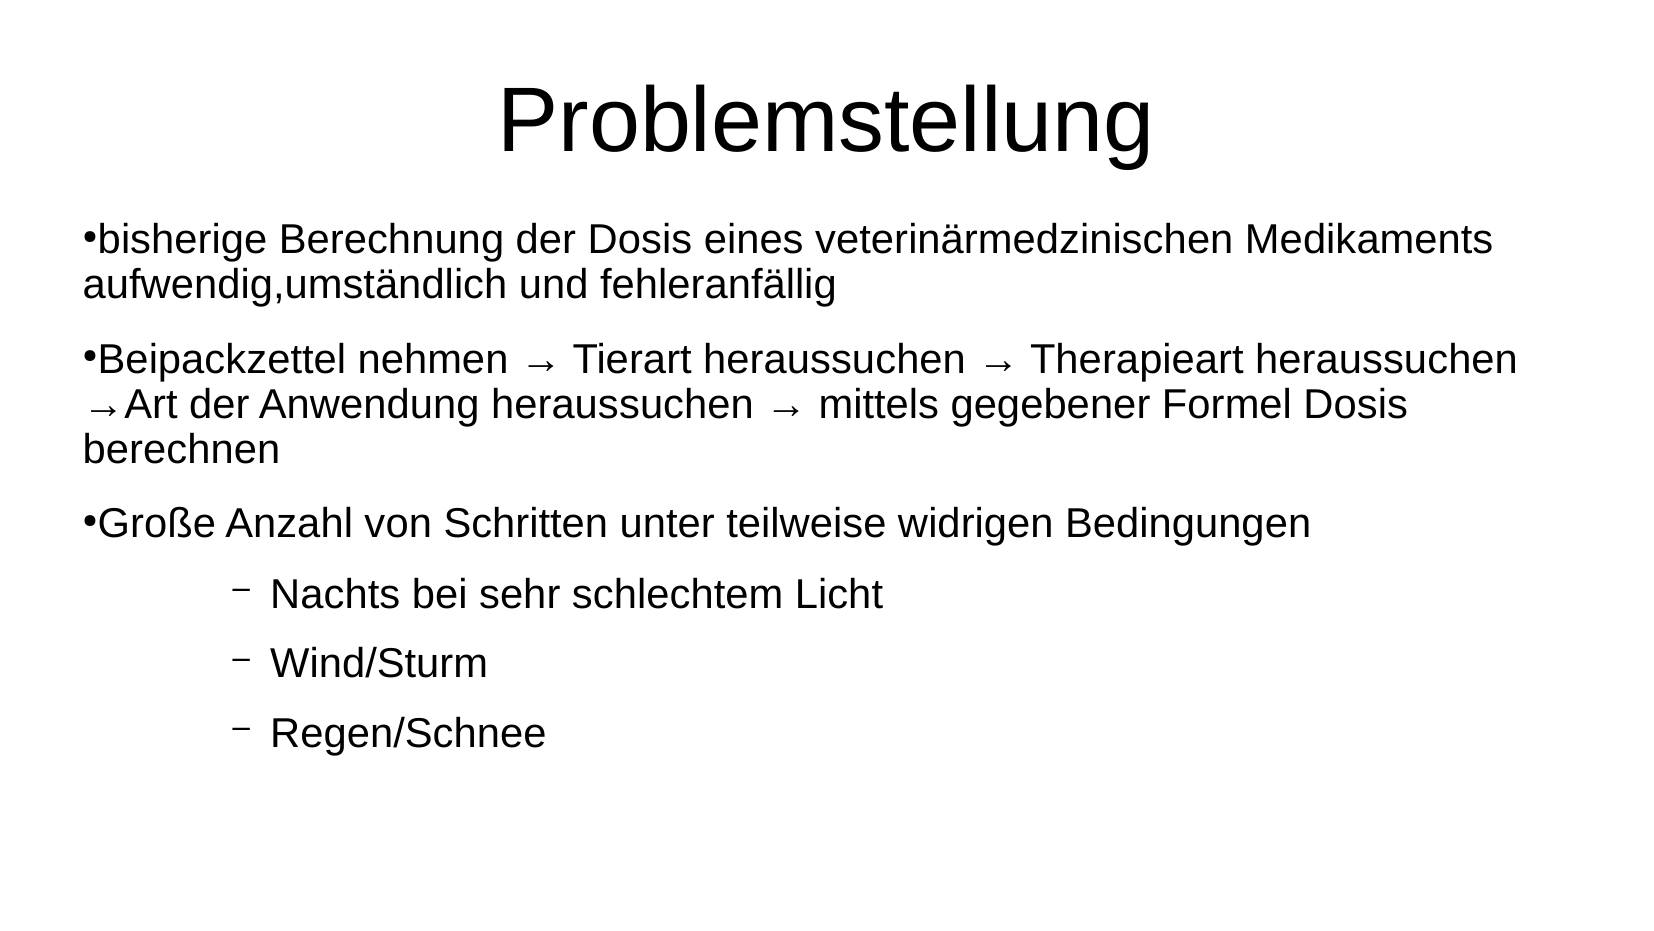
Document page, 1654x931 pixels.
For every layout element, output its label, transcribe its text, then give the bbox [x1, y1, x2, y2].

title Problemstellung [82, 37, 1571, 193]
list bisherige Berechnung der Dosis eines veterinärmedzinischen Medikaments aufwendig,umständlich und fehleranfällig Beipackzettel nehmen → Tierart heraussuchen → Therapieart heraussuchen →Art der Anwendung heraussuchen → mittels gegebener Formel Dosis berechnen Große Anzahl von Schritten unter teilweise widrigen Bedingungen Nachts bei sehr schlechtem Licht Wind/Sturm Regen/Schnee [82, 217, 1571, 758]
